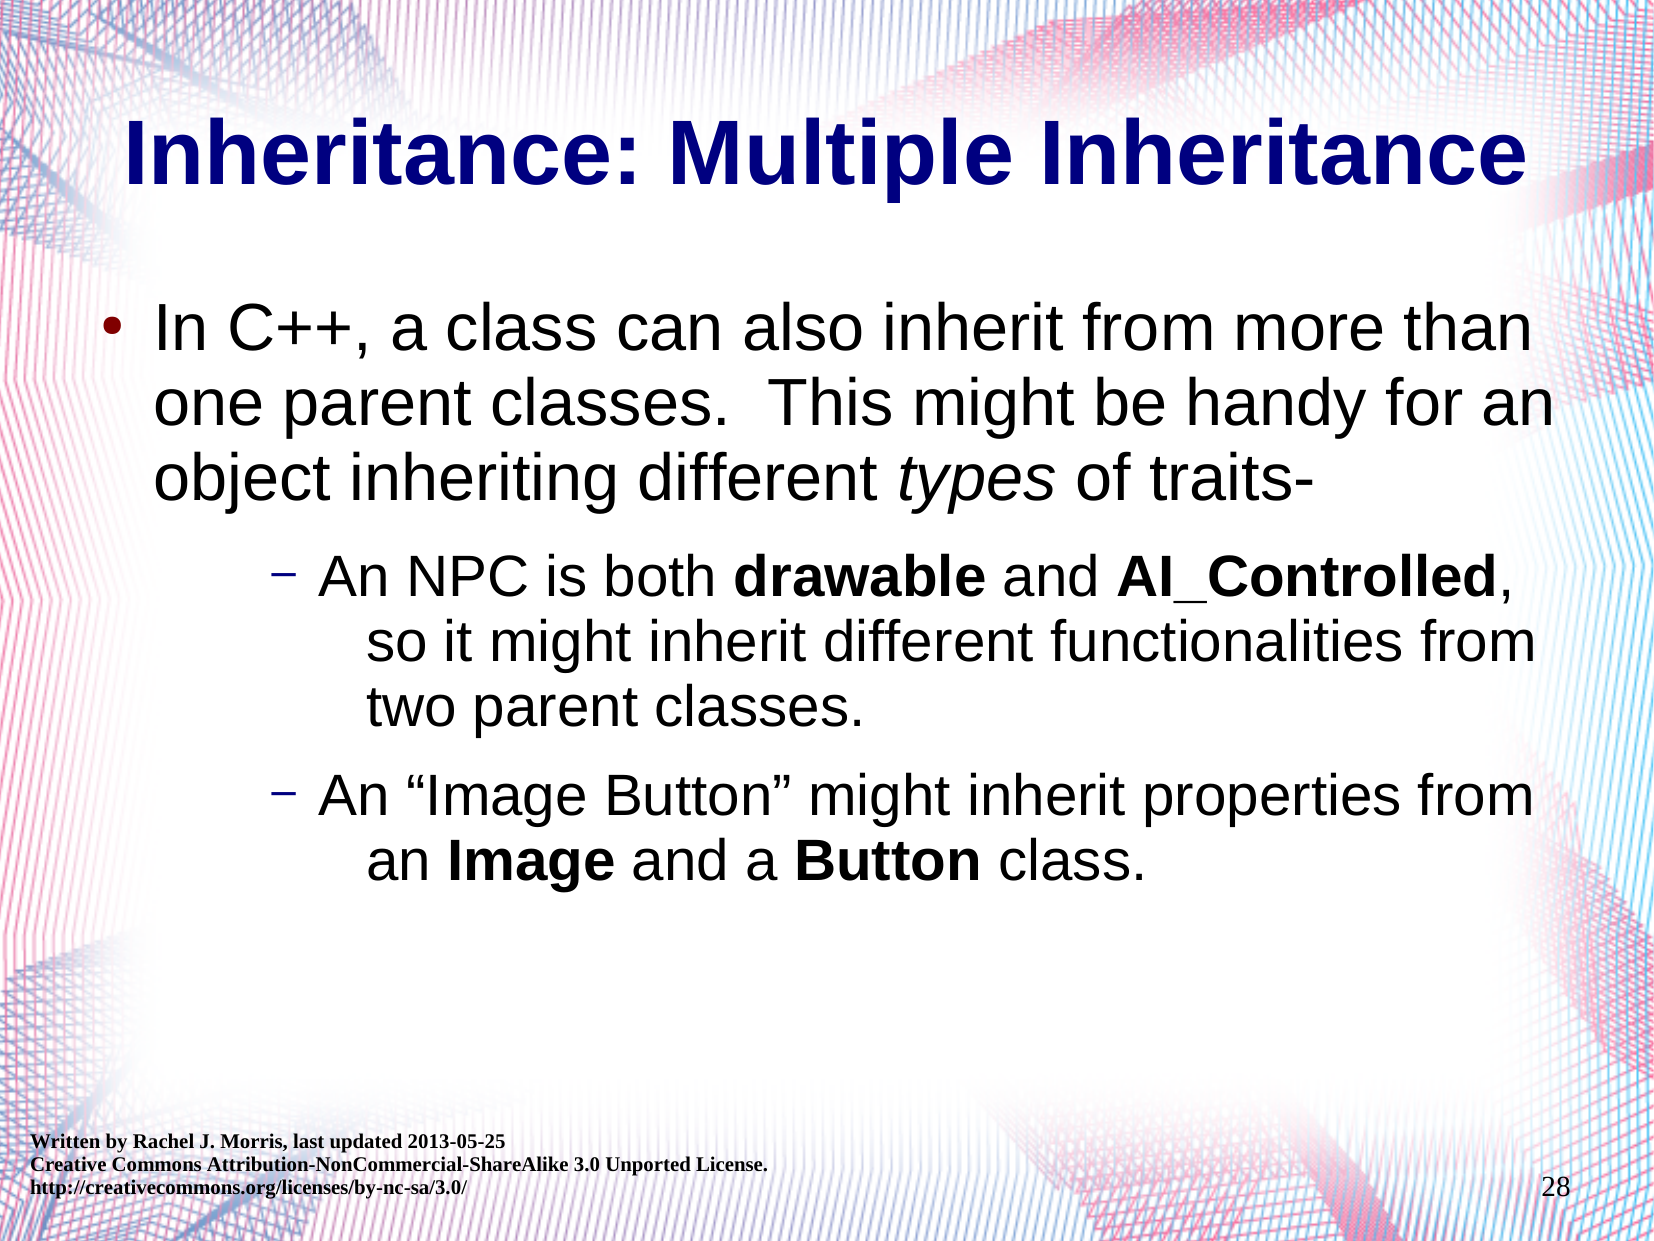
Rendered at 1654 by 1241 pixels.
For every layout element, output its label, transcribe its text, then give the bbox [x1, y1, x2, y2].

list In C++, a class can also inherit from more than one parent classes. This might be handy for an object inheriting different types of traits- An NPC is both drawable and AI_Controlled, so it might inherit different functionalities from two parent classes. An “Image Button” might inherit properties from an Image and a Button class. [82, 290, 1571, 1010]
picture [0, 0, 1654, 1241]
title Inheritance: Multiple Inheritance [82, 49, 1571, 257]
